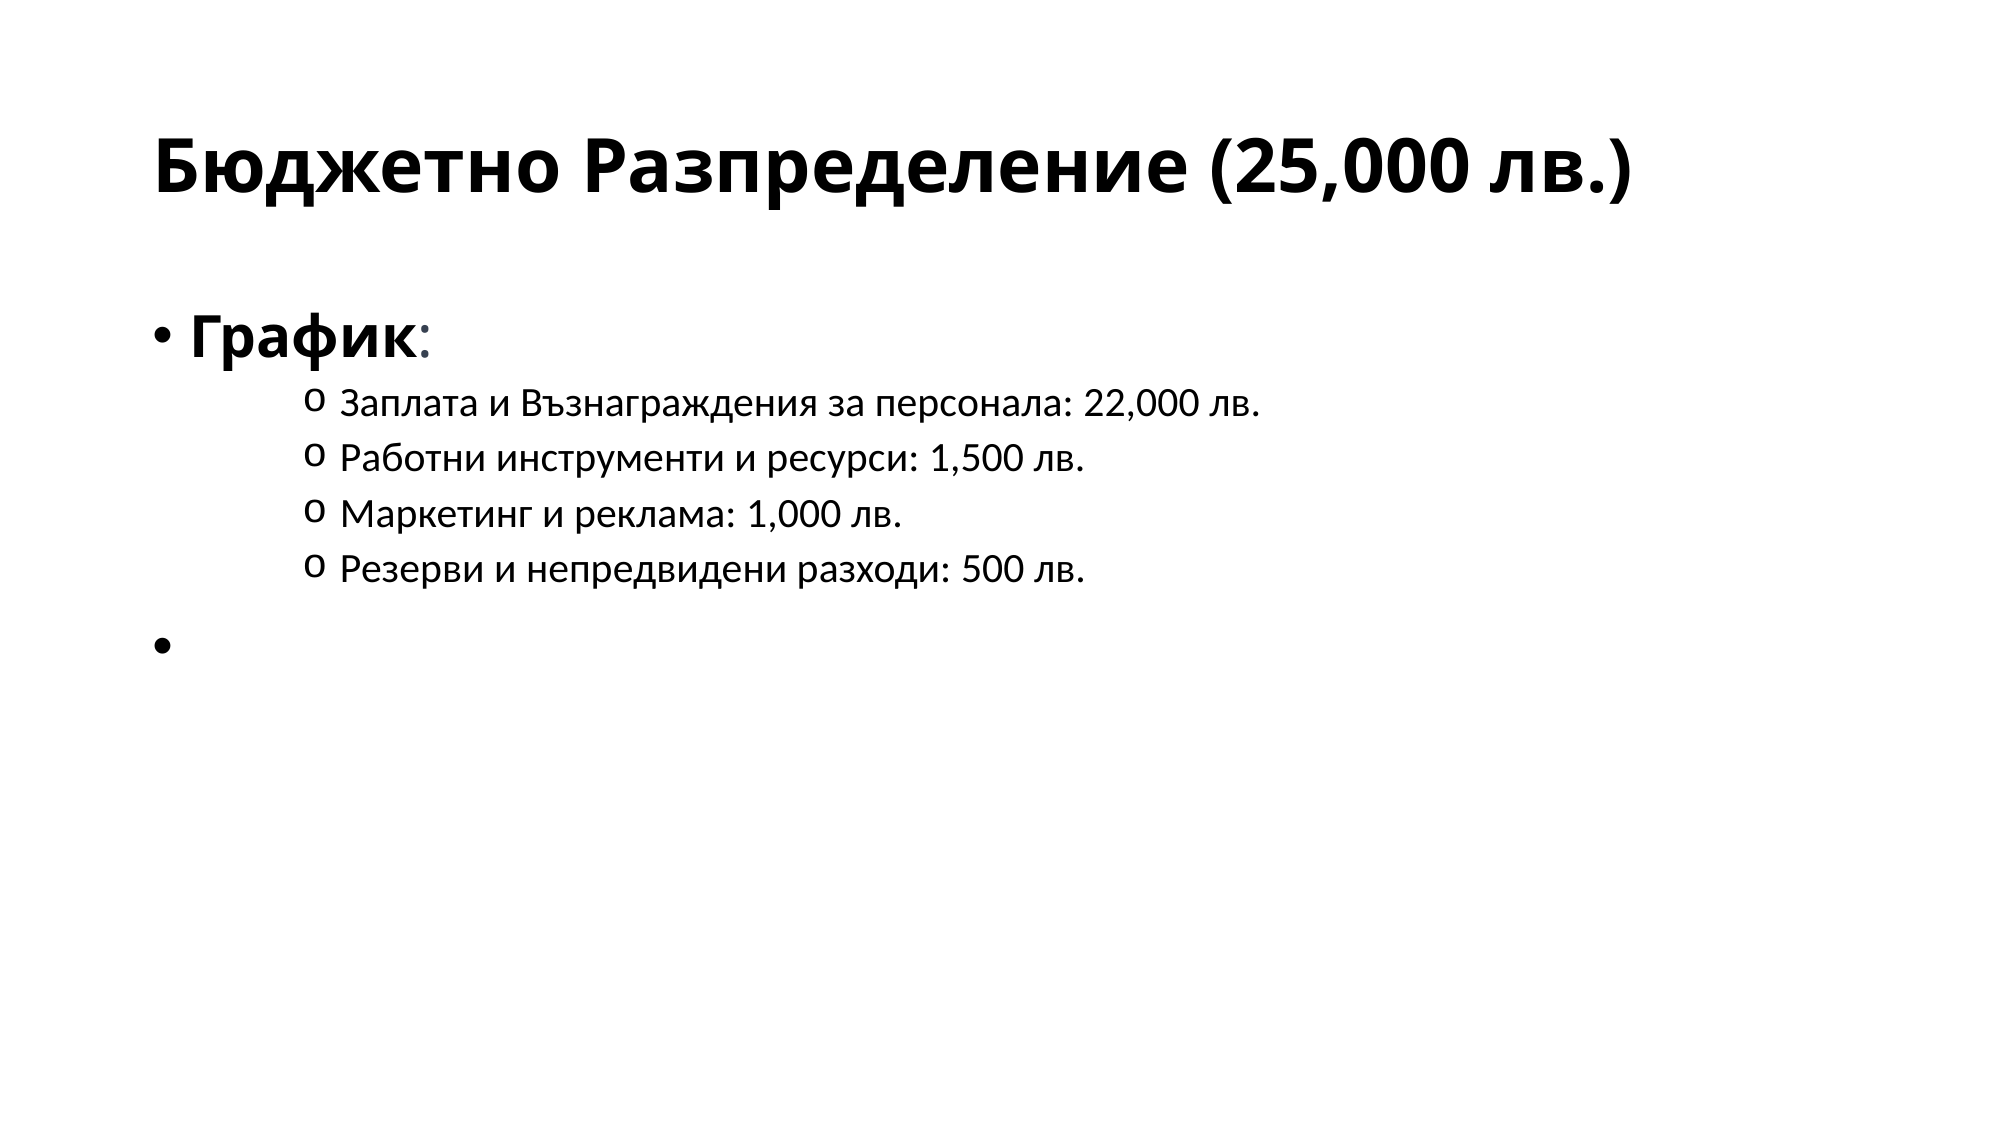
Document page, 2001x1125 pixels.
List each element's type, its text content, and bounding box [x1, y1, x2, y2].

title Бюджетно Разпределение (25,000 лв.) [137, 59, 1863, 278]
list График: Заплата и Възнаграждения за персонала: 22,000 лв. Работни инструменти и ресурси: 1,500 лв. Маркетинг и реклама: 1,000 лв. Резерви и непредвидени разходи: 500 лв. [137, 299, 1863, 1014]
